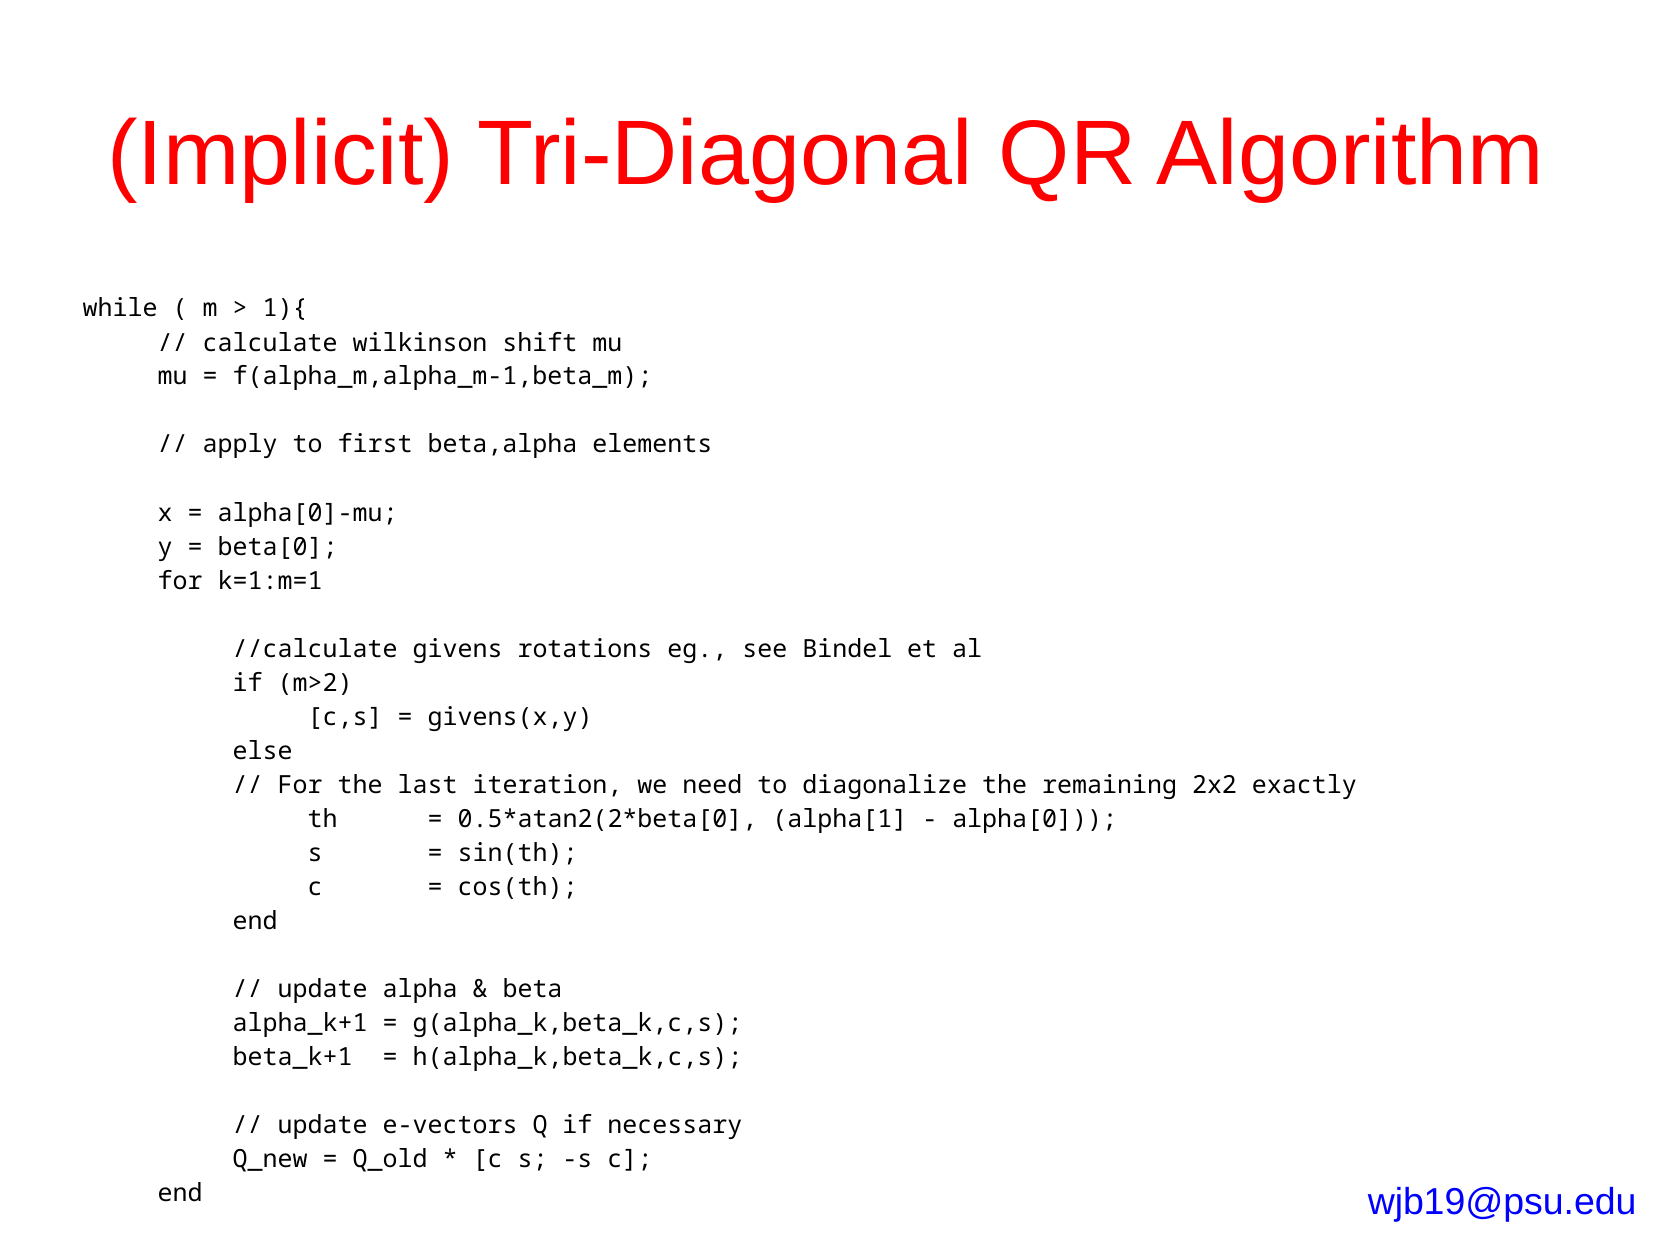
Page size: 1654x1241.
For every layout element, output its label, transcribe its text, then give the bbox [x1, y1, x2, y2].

subtitle while ( m > 1){ // calculate wilkinson shift mu mu = f(alpha_m,alpha_m-1,beta_m); // apply to first beta,alpha elements x = alpha[0]-mu; y = beta[0]; for k=1:m=1 //calculate givens rotations eg., see Bindel et al if (m>2) [c,s] = givens(x,y) else // For the last iteration, we need to diagonalize the remaining 2x2 exactly th = 0.5*atan2(2*beta[0], (alpha[1] - alpha[0])); s = sin(th); c = cos(th); end // update alpha & beta alpha_k+1 = g(alpha_k,beta_k,c,s); beta_k+1 = h(alpha_k,beta_k,c,s); // update e-vectors Q if necessary Q_new = Q_old * [c s; -s c]; end if (tol) m--; end [82, 290, 1538, 1162]
title (Implicit) Tri-Diagonal QR Algorithm [82, 49, 1571, 257]
text_box wjb19@psu.edu [1353, 1173, 1652, 1231]
